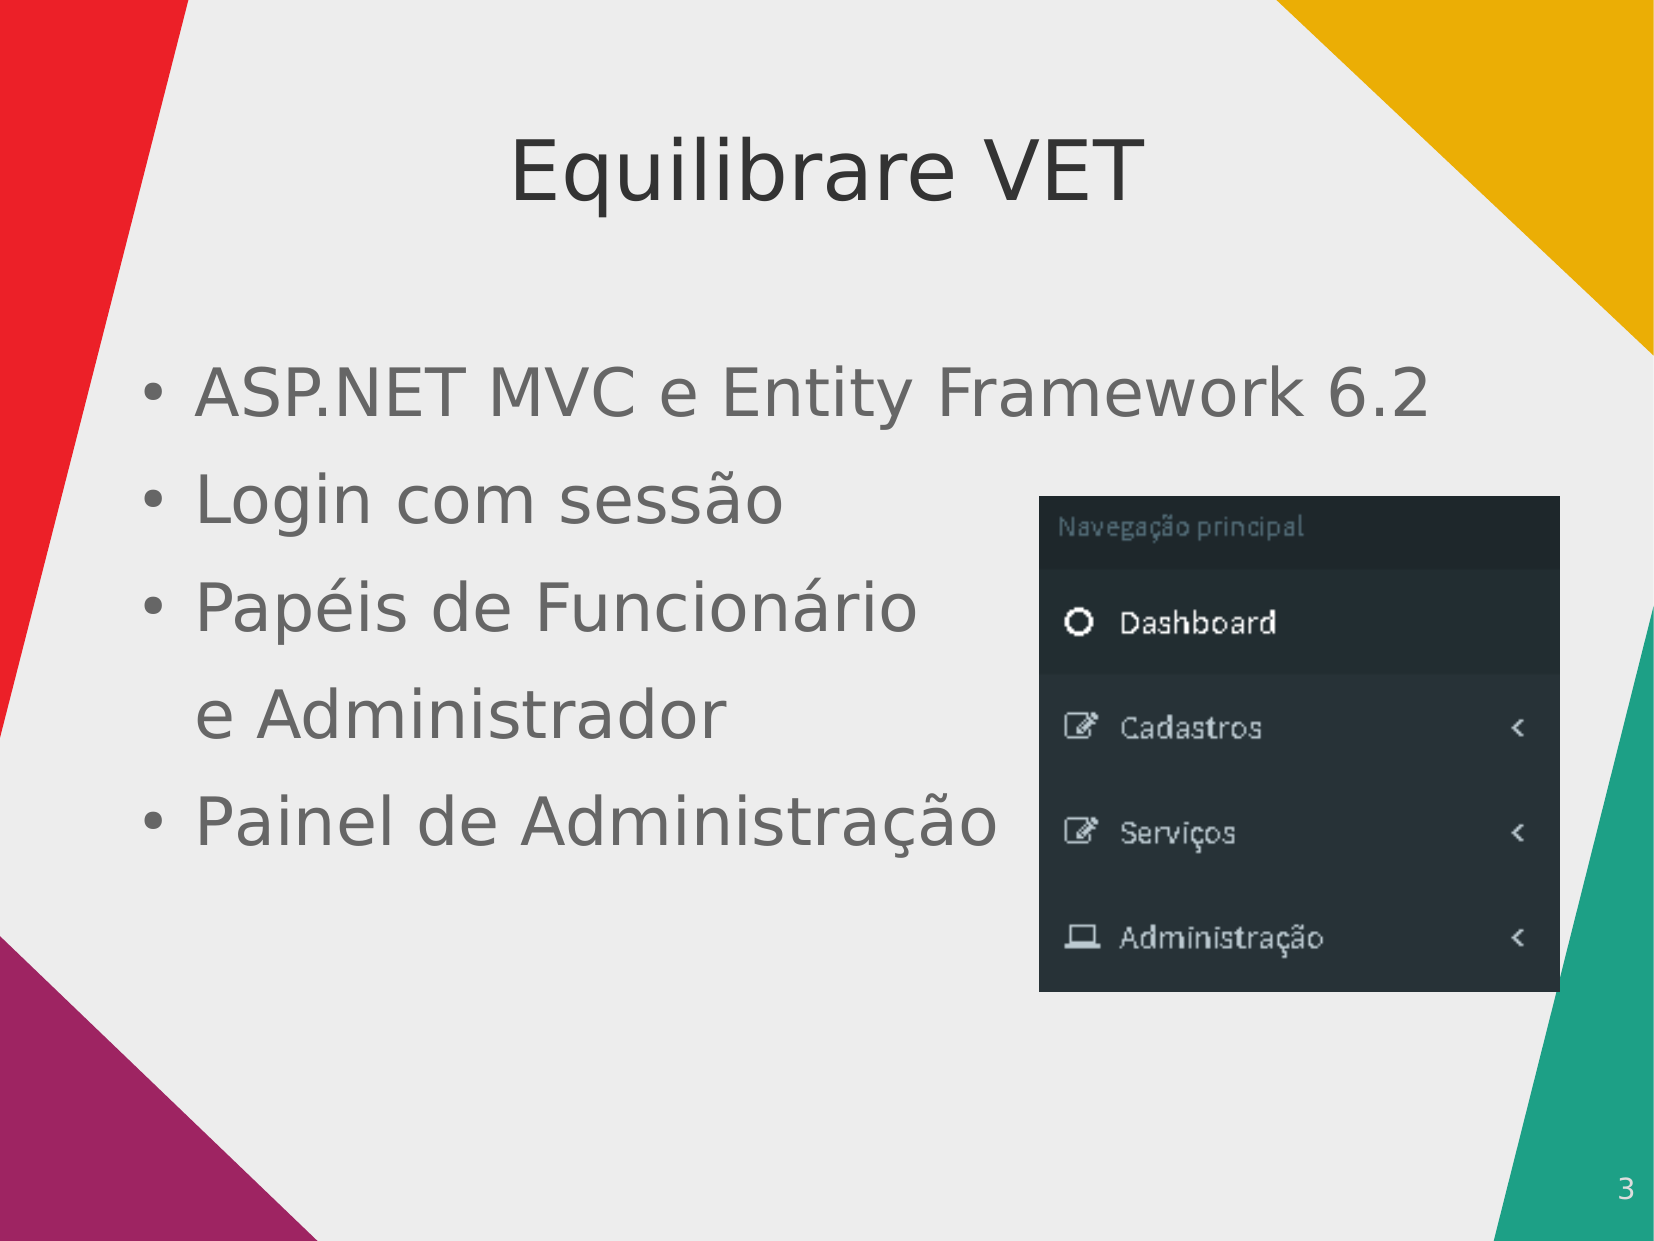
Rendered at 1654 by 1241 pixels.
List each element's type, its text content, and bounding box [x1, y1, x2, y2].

list ASP.NET MVC e Entity Framework 6.2 Login com sessão Papéis de Funcionário e Administrador Painel de Administração [123, 354, 1548, 1085]
picture [1039, 496, 1560, 992]
title Equilibrare VET [114, 73, 1539, 271]
